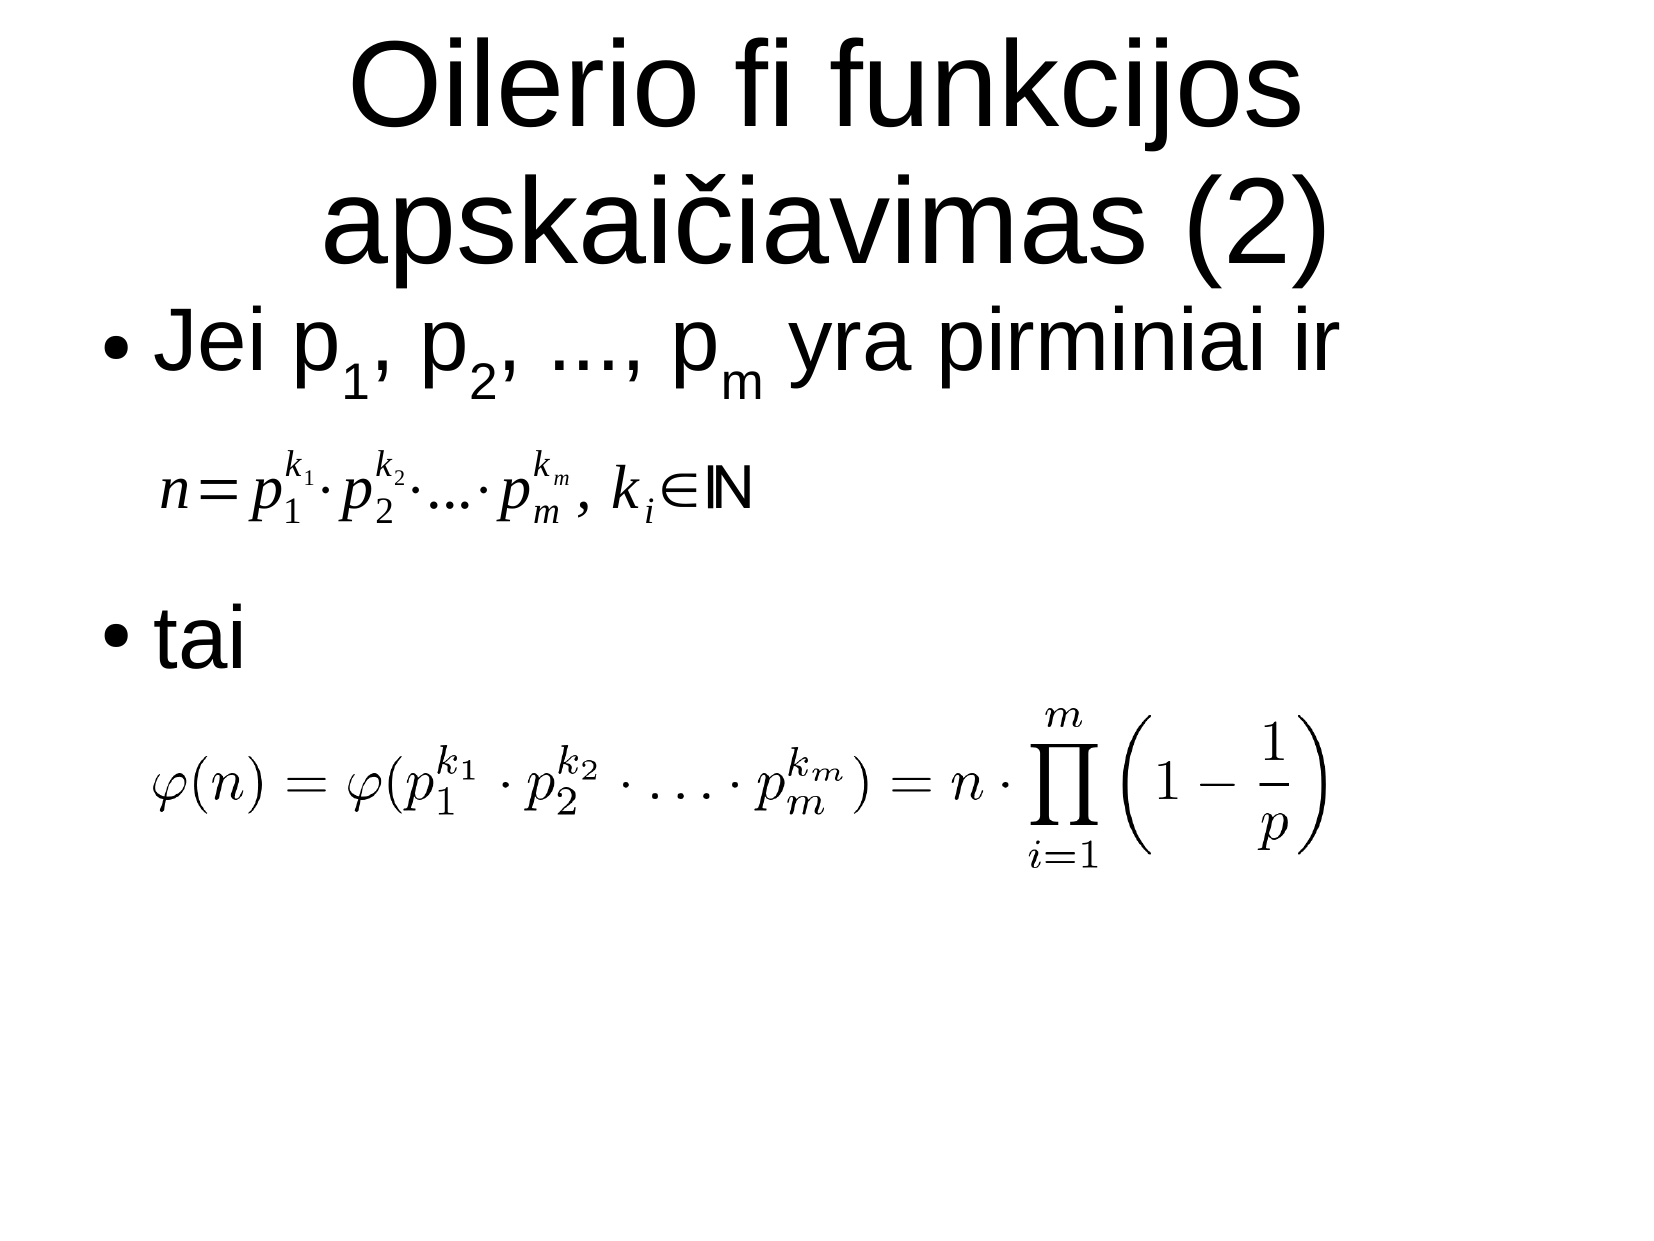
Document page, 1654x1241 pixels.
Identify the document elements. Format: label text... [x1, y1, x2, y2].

list Jei p1, p2, ..., pm yra pirminiai ir tai [82, 290, 1571, 1010]
title Oilerio fi funkcijos apskaičiavimas (2) [82, 16, 1571, 290]
chart [153, 443, 760, 532]
picture [153, 708, 1326, 868]
